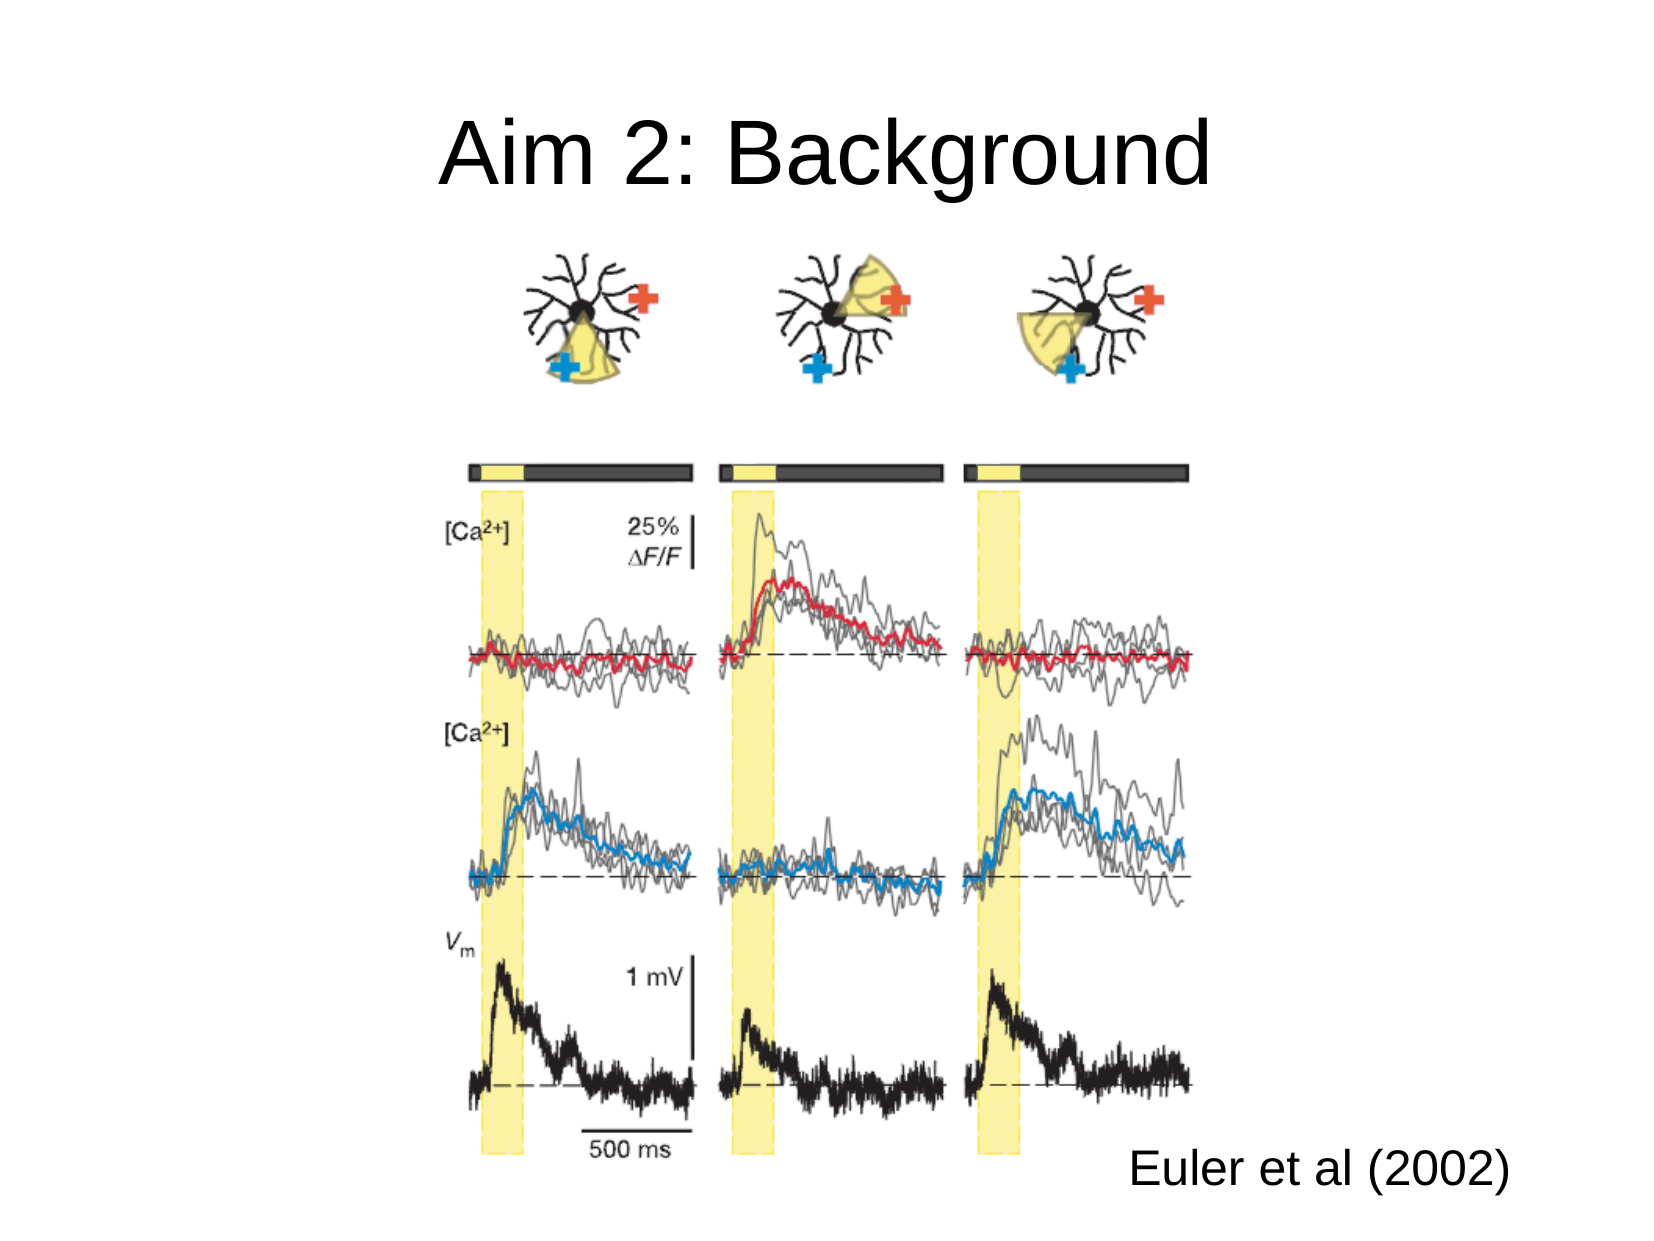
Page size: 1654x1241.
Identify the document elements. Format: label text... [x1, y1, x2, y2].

title Aim 2: Background [82, 49, 1571, 257]
picture [441, 239, 1227, 1169]
list Euler et al (2002) [1095, 1140, 1546, 1210]
